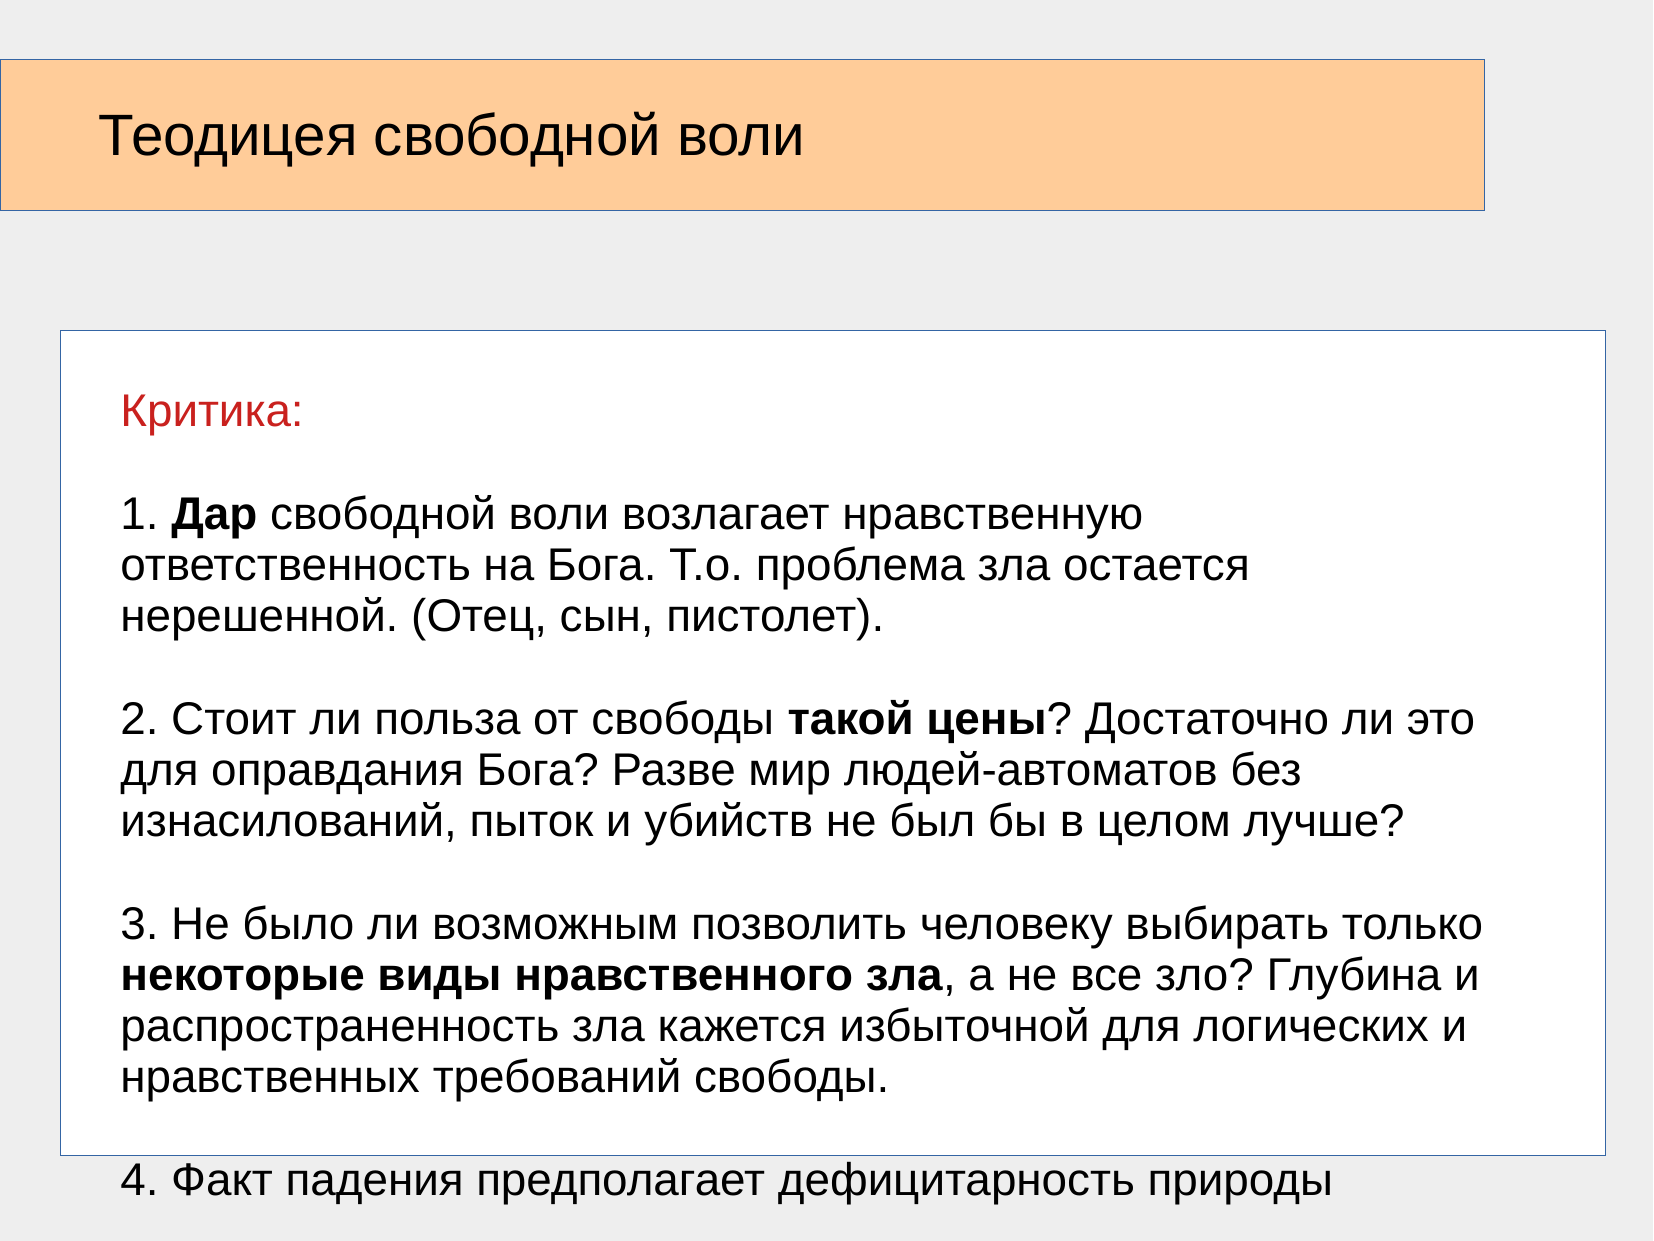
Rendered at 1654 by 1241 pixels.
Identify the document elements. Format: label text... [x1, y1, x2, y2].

text_box Теодицея свободной воли [0, 59, 1485, 211]
text_box [60, 330, 1606, 1156]
subtitle Критика: 1. Дар свободной воли возлагает нравственную ответственность на Бога. Т.о. проблема зла остается нерешенной. (Отец, сын, пистолет). 2. Стоит ли польза от свободы такой цены? Достаточно ли это для оправдания Бога? Разве мир людей-автоматов без изнасилований, пыток и убийств не был бы в целом лучше? 3. Не было ли возможным позволить человеку выбирать только некоторые виды нравственного зла, а не все зло? Глубина и распространенность зла кажется избыточной для логических и нравственных требований свободы. 4. Факт падения предполагает дефицитарность природы [120, 385, 1501, 1241]
